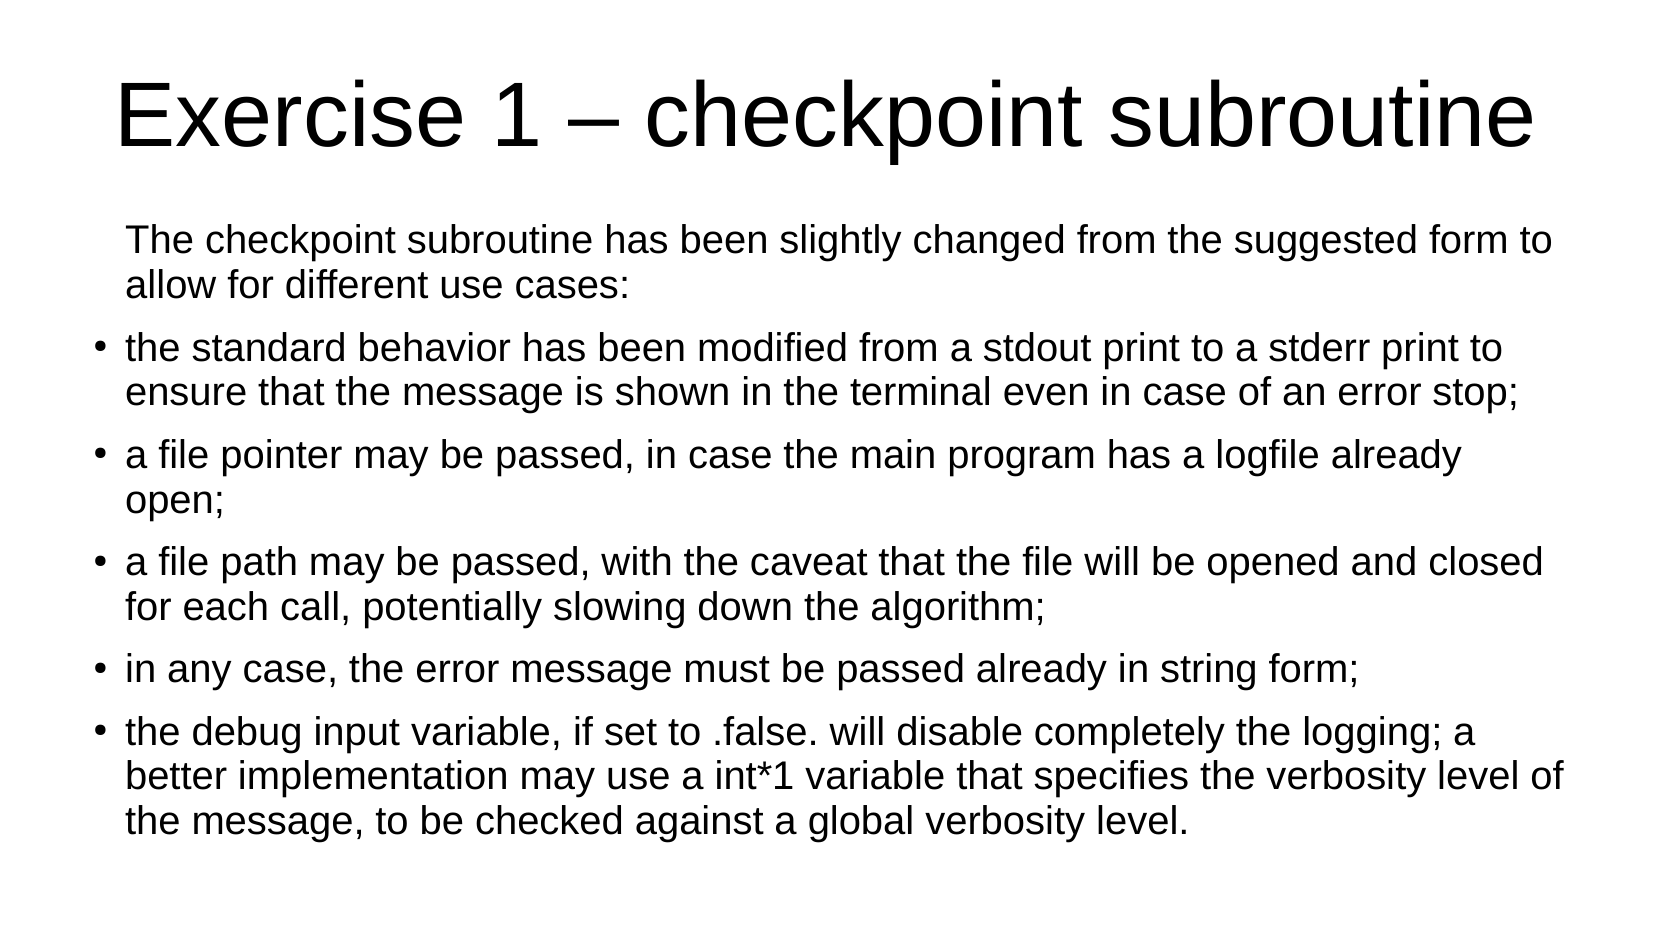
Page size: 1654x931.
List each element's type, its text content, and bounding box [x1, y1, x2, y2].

title Exercise 1 – checkpoint subroutine [82, 37, 1571, 193]
list The checkpoint subroutine has been slightly changed from the suggested form to allow for different use cases: the standard behavior has been modified from a stdout print to a stderr print to ensure that the message is shown in the terminal even in case of an error stop; a file pointer may be passed, in case the main program has a logfile already open; a file path may be passed, with the caveat that the file will be opened and closed for each call, potentially slowing down the algorithm; in any case, the error message must be passed already in string form; the debug input variable, if set to .false. will disable completely the logging; a better implementation may use a int*1 variable that specifies the verbosity level of the message, to be checked against a global verbosity level. [82, 217, 1571, 863]
